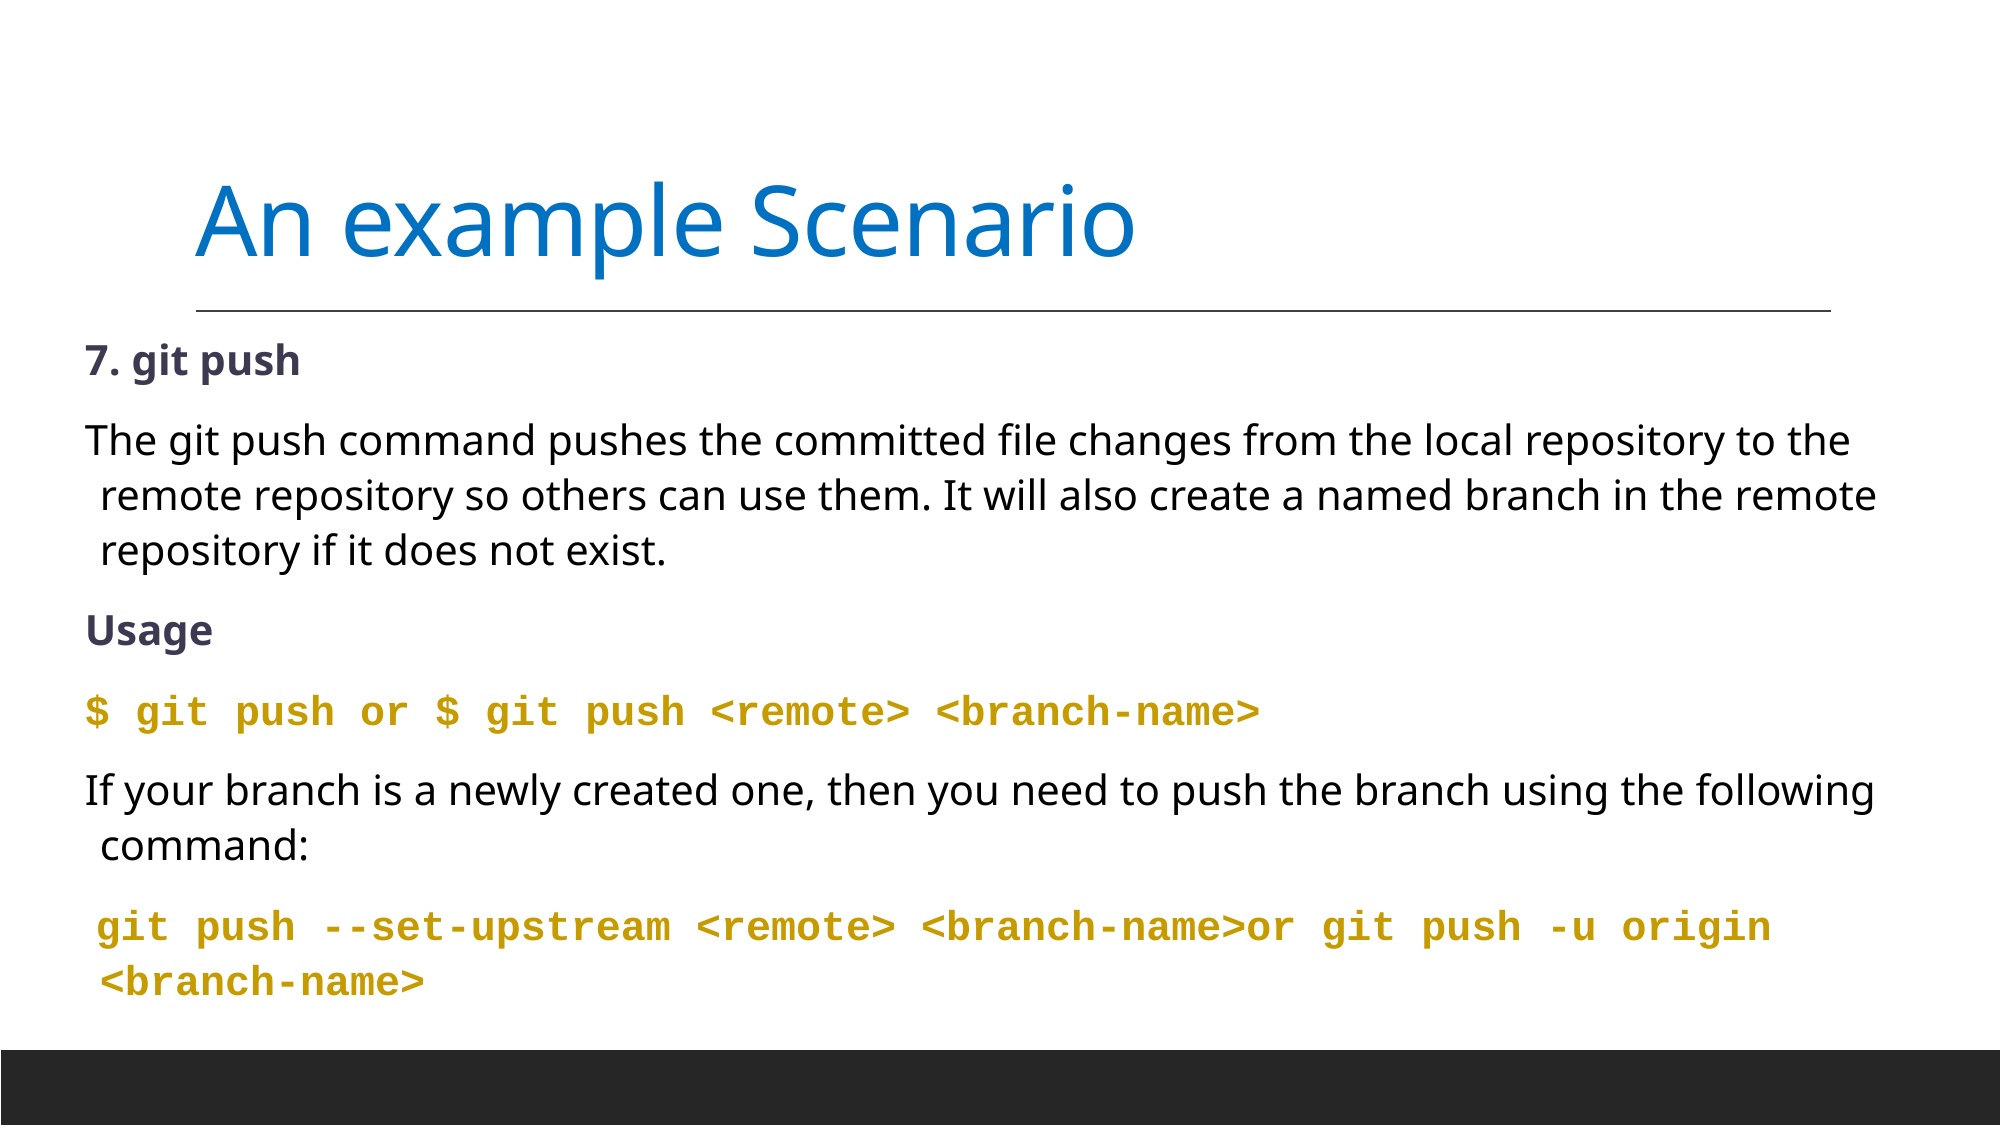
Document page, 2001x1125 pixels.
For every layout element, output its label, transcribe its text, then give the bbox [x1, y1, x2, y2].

title An example Scenario [180, 47, 1831, 286]
list 7. git push The git push command pushes the committed file changes from the local repository to the remote repository so others can use them. It will also create a named branch in the remote repository if it does not exist. Usage $ git push or $ git push <remote> <branch-name> If your branch is a newly created one, then you need to push the branch using the following command: git push --set-upstream <remote> <branch-name>or git push -u origin <branch-name> [69, 320, 1963, 1046]
